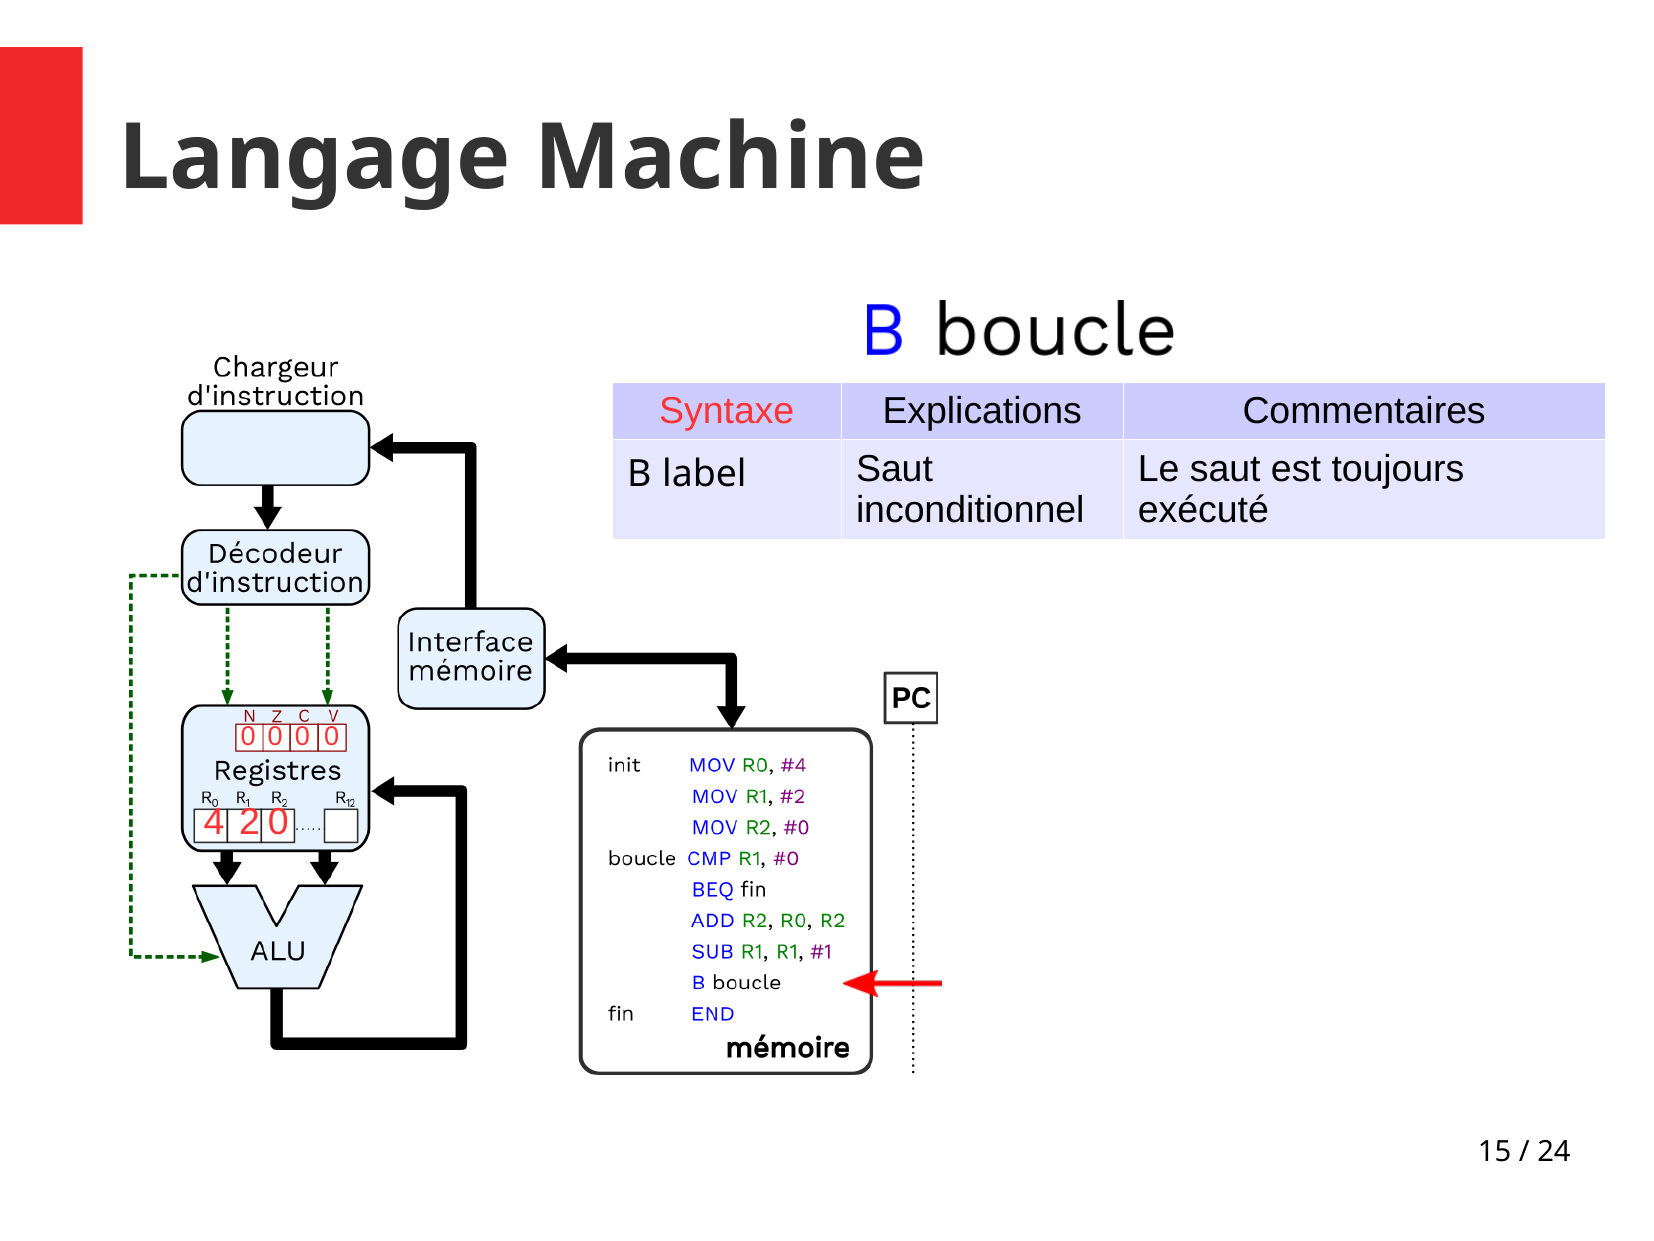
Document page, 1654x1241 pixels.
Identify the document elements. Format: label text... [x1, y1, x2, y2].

table_cell B label [613, 440, 841, 539]
text_box 2 [224, 793, 253, 851]
text_box 0 [286, 713, 310, 760]
text_box 0 [253, 793, 301, 851]
table_cell Saut inconditionnel [842, 440, 1123, 539]
title Langage Machine [118, 49, 1571, 257]
text_box 0 [231, 713, 256, 759]
picture [129, 300, 1174, 1075]
text_box 0 [315, 713, 339, 760]
text_box 0 [258, 713, 283, 759]
table_cell Le saut est toujours exécuté [1124, 440, 1605, 539]
table_header Syntaxe [613, 383, 841, 439]
table_header Explications [842, 383, 1123, 439]
text_box 4 [188, 793, 224, 851]
table_header Commentaires [1124, 383, 1605, 439]
